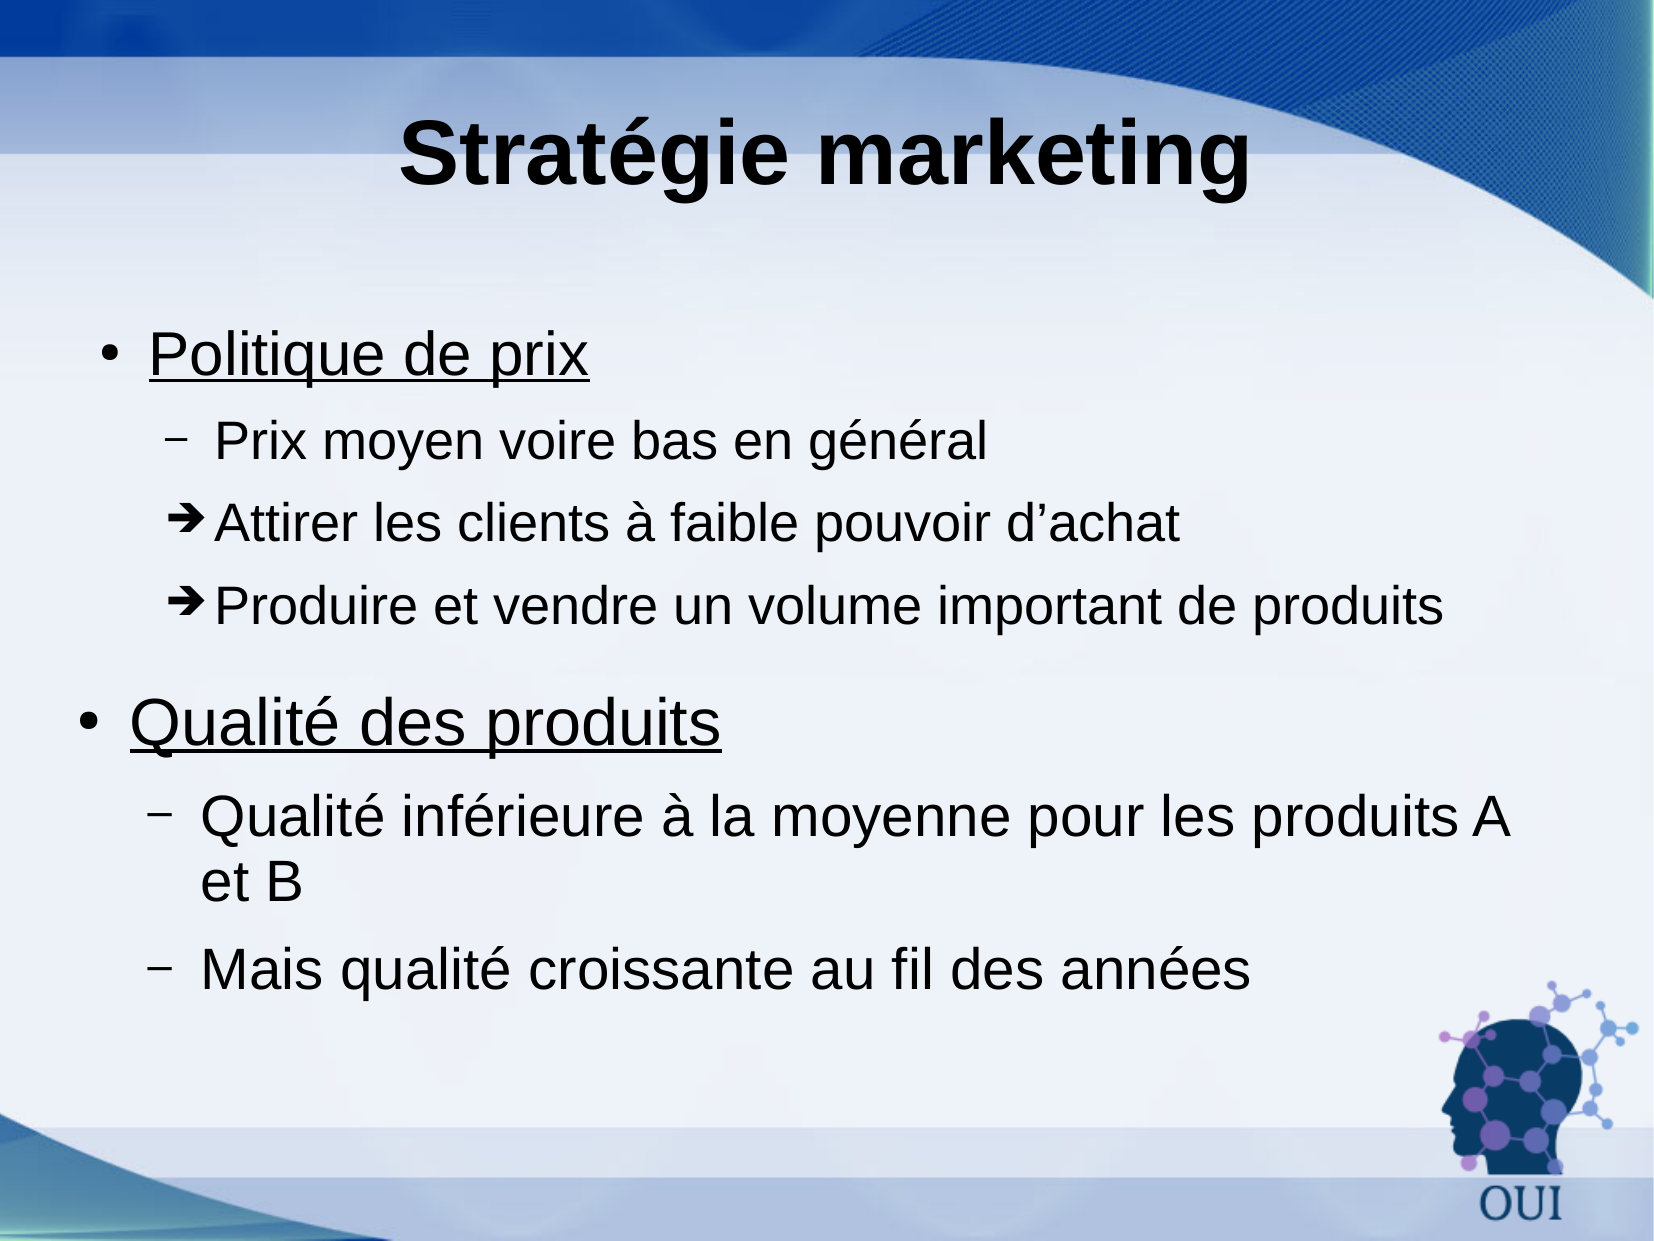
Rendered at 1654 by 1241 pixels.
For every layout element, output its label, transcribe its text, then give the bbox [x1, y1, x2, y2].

list Qualité des produits Qualité inférieure à la moyenne pour les produits A et B Mais qualité croissante au fil des années [59, 685, 1548, 1004]
title Stratégie marketing [82, 49, 1571, 257]
list Politique de prix Prix moyen voire bas en général Attirer les clients à faible pouvoir d’achat Produire et vendre un volume important de produits [82, 318, 1571, 638]
picture [0, 0, 1654, 1241]
